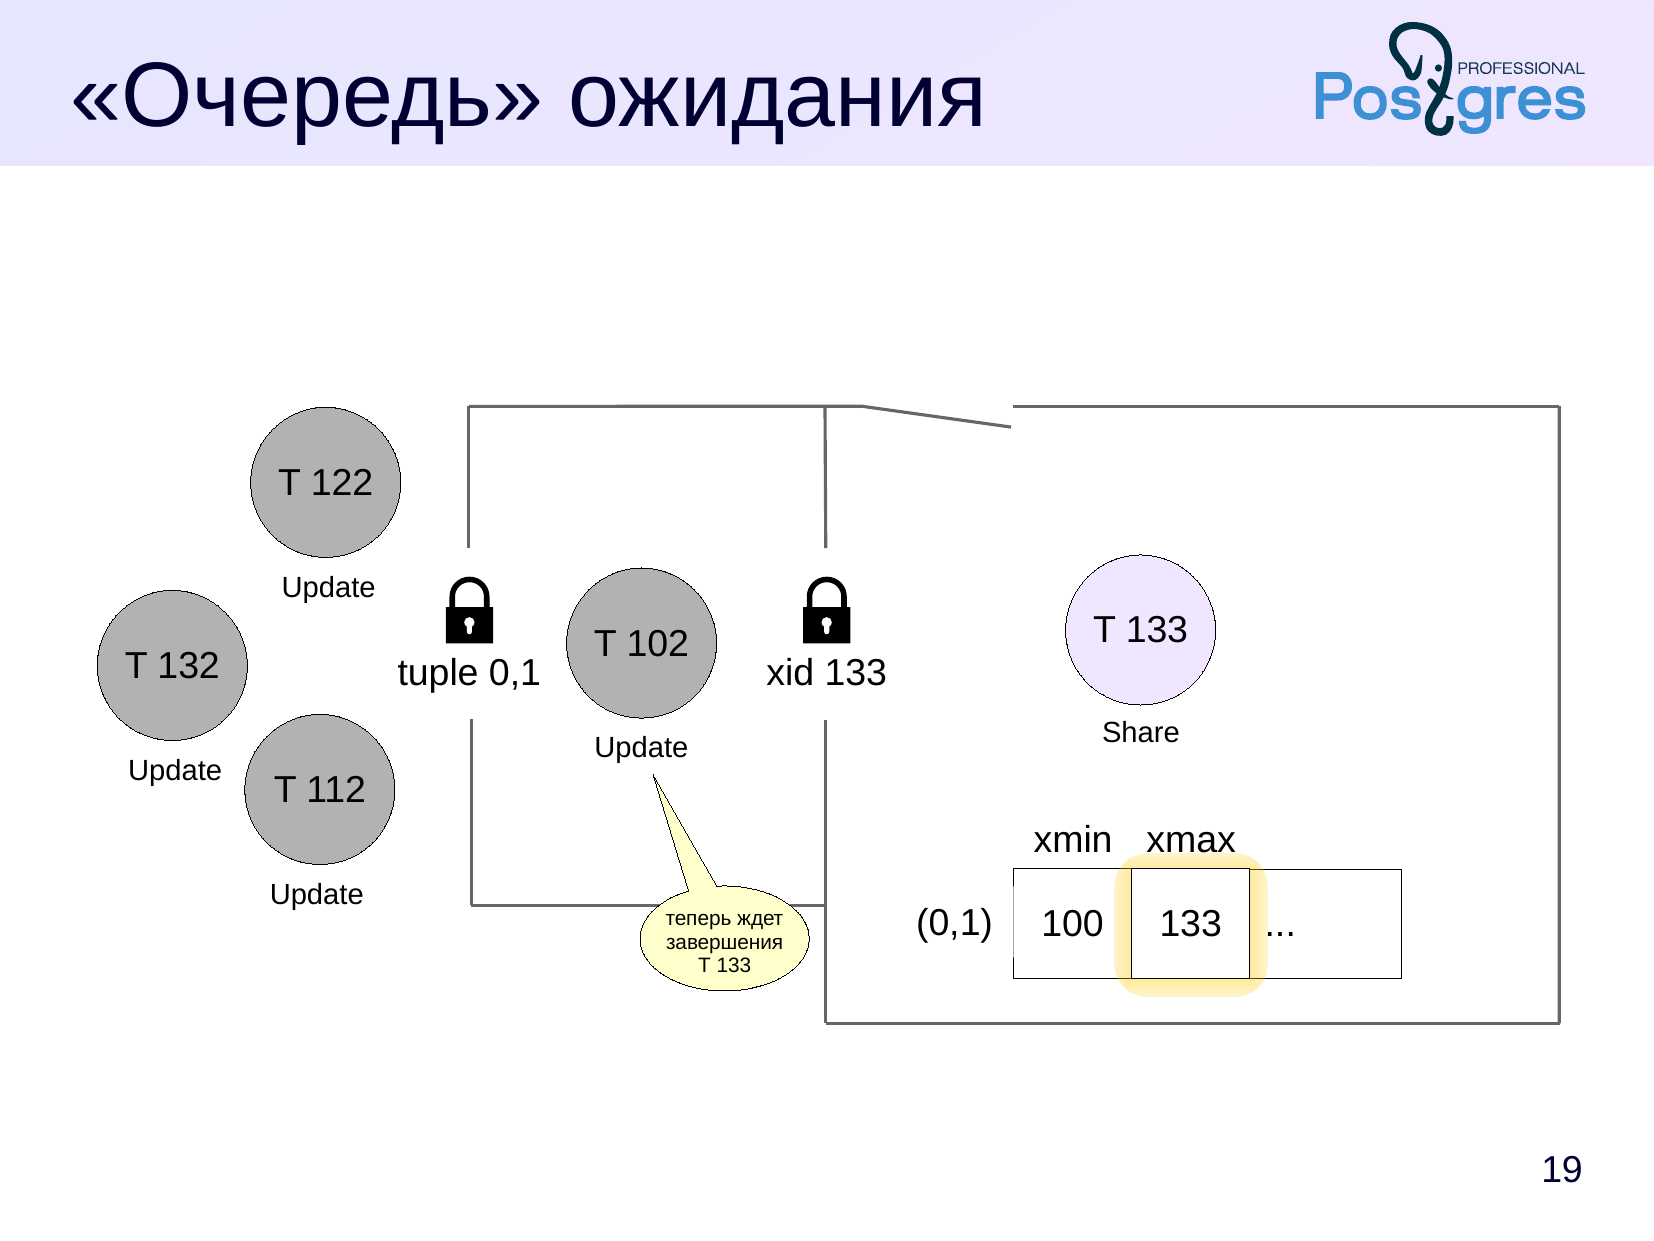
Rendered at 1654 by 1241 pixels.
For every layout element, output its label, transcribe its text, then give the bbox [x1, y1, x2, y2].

text_box Share [1087, 708, 1195, 757]
text_box T 102 [566, 567, 717, 719]
text_box xmin [1014, 803, 1132, 868]
picture [445, 576, 494, 637]
text_box T 133 [1065, 554, 1216, 706]
picture [803, 576, 851, 637]
text_box [1114, 853, 1268, 997]
text_box [821, 617, 832, 635]
text_box tuple 0,1 [401, 637, 537, 708]
text_box 133 [1131, 868, 1250, 979]
text_box T 132 [97, 590, 248, 741]
text_box T 122 [250, 407, 401, 558]
text_box Update [255, 870, 379, 919]
text_box T 112 [244, 714, 395, 865]
text_box Update [579, 723, 704, 772]
text_box 100 [1013, 868, 1119, 979]
text_box теперь ждет завершения Т 133 [640, 774, 810, 991]
text_box ... [1264, 869, 1402, 979]
text_box Update [113, 746, 238, 795]
text_box Update [266, 563, 391, 612]
text_box xmax [1132, 803, 1251, 856]
text_box xid 133 [741, 637, 913, 708]
text_box (0,1) [895, 886, 1014, 958]
title «Очередь» ожидания [70, 43, 1241, 147]
text_box [464, 617, 475, 635]
